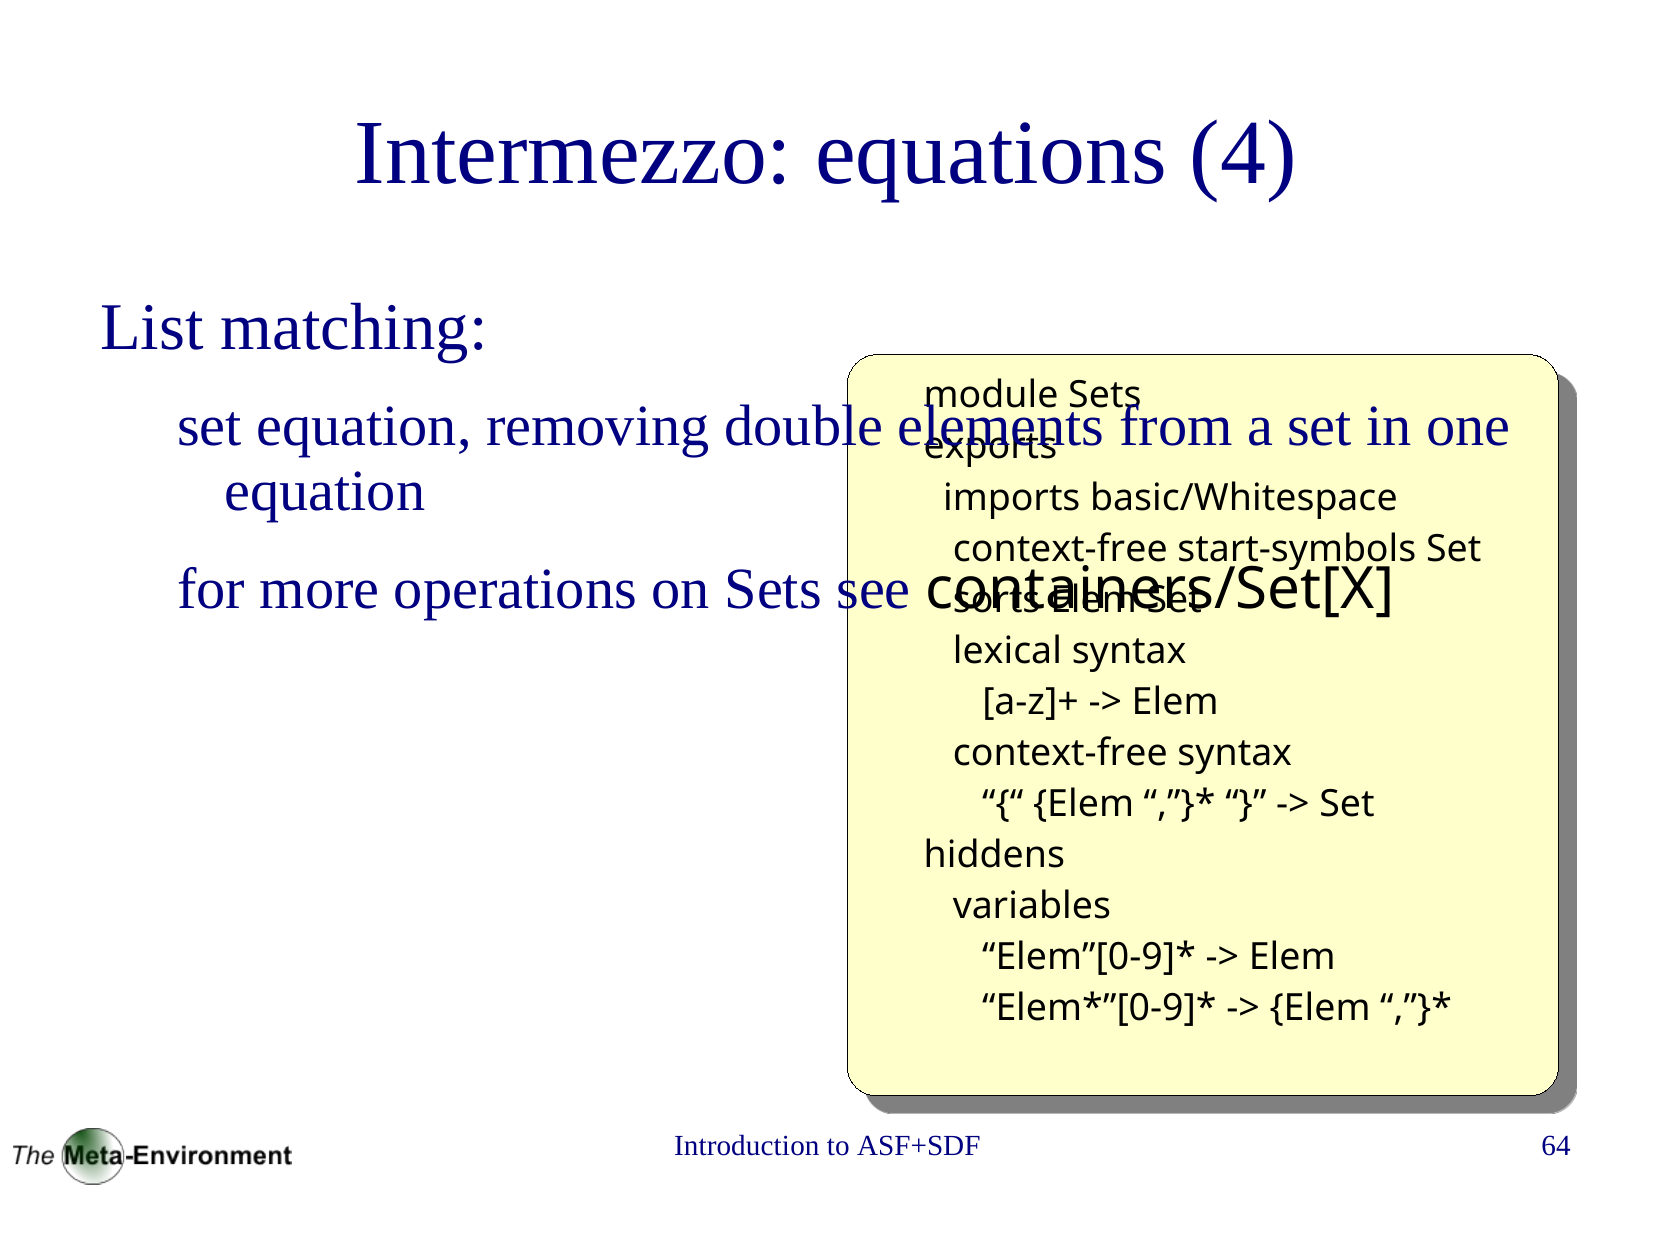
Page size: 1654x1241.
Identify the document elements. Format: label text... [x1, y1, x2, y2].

list List matching: set equation, removing double elements from a set in one equation for more operations on Sets see containers/Set[X] [82, 290, 809, 1109]
title Intermezzo: equations (4) [82, 49, 1571, 257]
picture [13, 1128, 292, 1185]
text_box module Sets exports imports basic/Whitespace context-free start-symbols Set sorts Elem Set lexical syntax [a-z]+ -> Elem context-free syntax “{“ {Elem “,”}* “}” -> Set hiddens variables “Elem”[0-9]* -> Elem “Elem*”[0-9]* -> {Elem “,”}* [847, 354, 1559, 1096]
